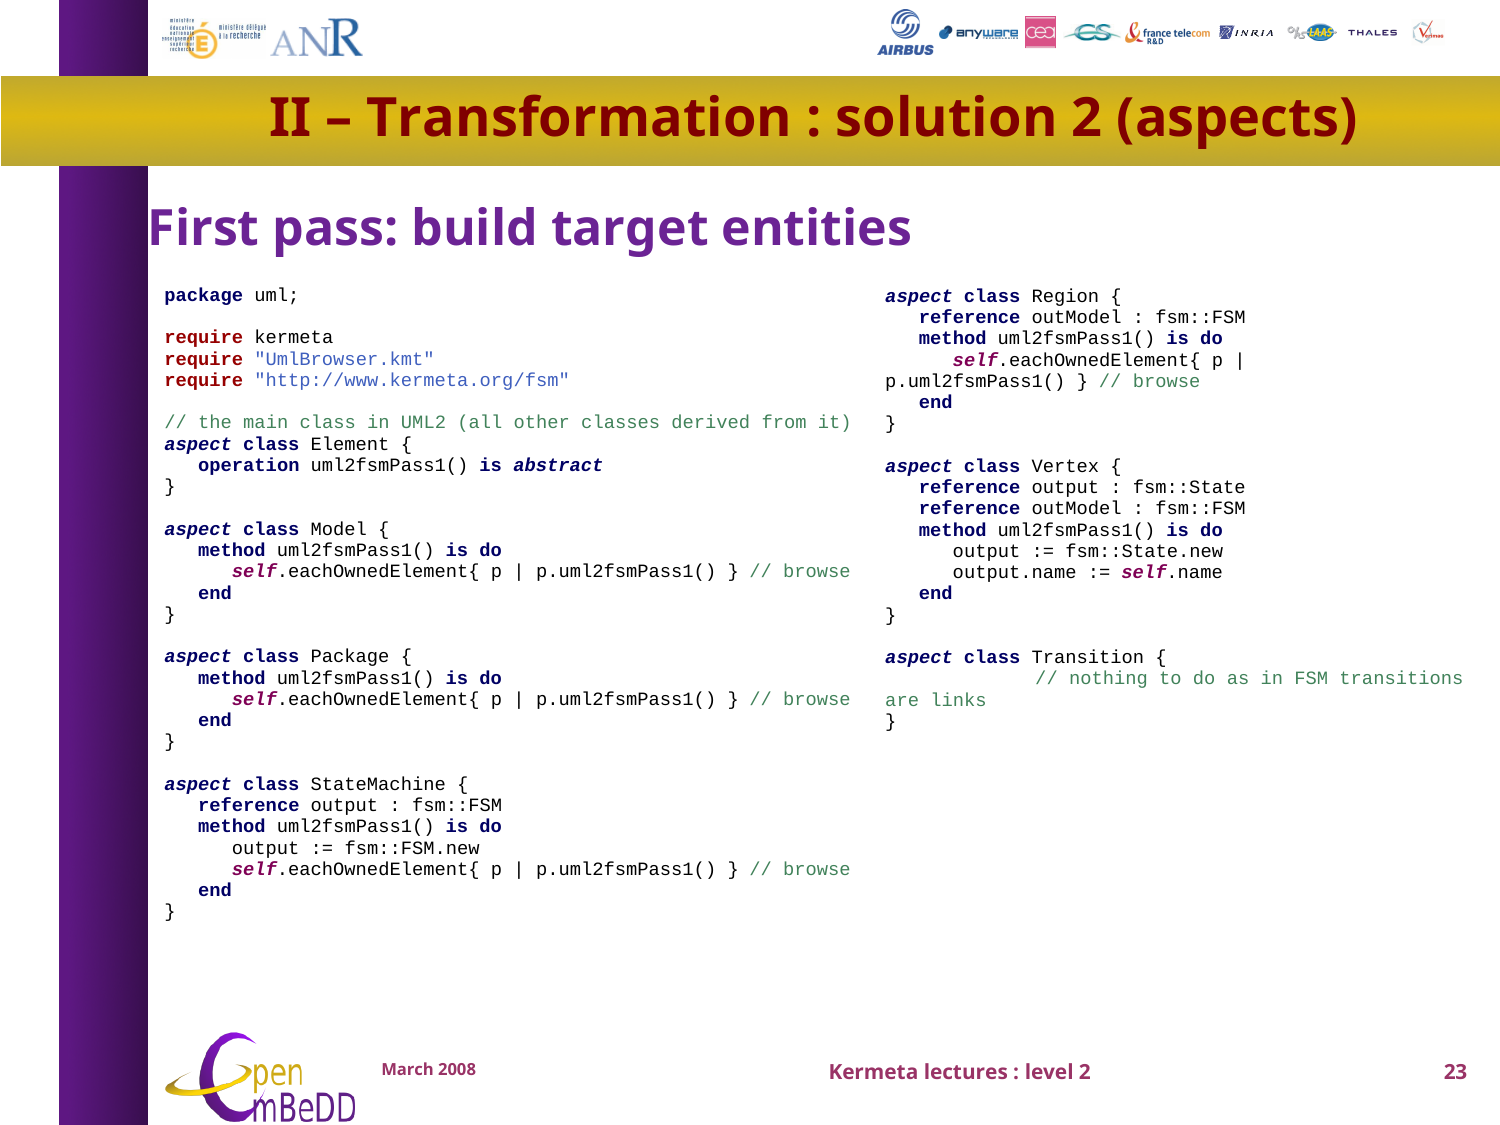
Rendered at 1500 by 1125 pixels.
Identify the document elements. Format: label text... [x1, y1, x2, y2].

picture [1, 0, 1500, 1125]
picture [270, 18, 363, 57]
list First pass: build target entities [147, 191, 1488, 253]
text_box package uml; require kermeta require "UmlBrowser.kmt" require "http://www.kermeta.org/fsm" // the main class in UML2 (all other classes derived from it) aspect class Element { operation uml2fsmPass1() is abstract } aspect class Model { method uml2fsmPass1() is do self.eachOwnedElement{ p | p.uml2fsmPass1() } // browse end } aspect class Package { method uml2fsmPass1() is do self.eachOwnedElement{ p | p.uml2fsmPass1() } // browse end } aspect class StateMachine { reference output : fsm::FSM method uml2fsmPass1() is do output := fsm::FSM.new self.eachOwnedElement{ p | p.uml2fsmPass1() } // browse end } [149, 284, 882, 926]
picture [165, 1032, 355, 1122]
title II – Transformation : solution 2 (aspects) [147, 66, 1481, 164]
text_box aspect class Region { reference outModel : fsm::FSM method uml2fsmPass1() is do self.eachOwnedElement{ p | p.uml2fsmPass1() } // browse end } aspect class Vertex { reference output : fsm::State reference outModel : fsm::FSM method uml2fsmPass1() is do output := fsm::State.new output.name := self.name end } aspect class Transition { // nothing to do as in FSM transitions are links } [870, 284, 1500, 736]
picture [877, 9, 1445, 55]
picture [162, 18, 266, 59]
